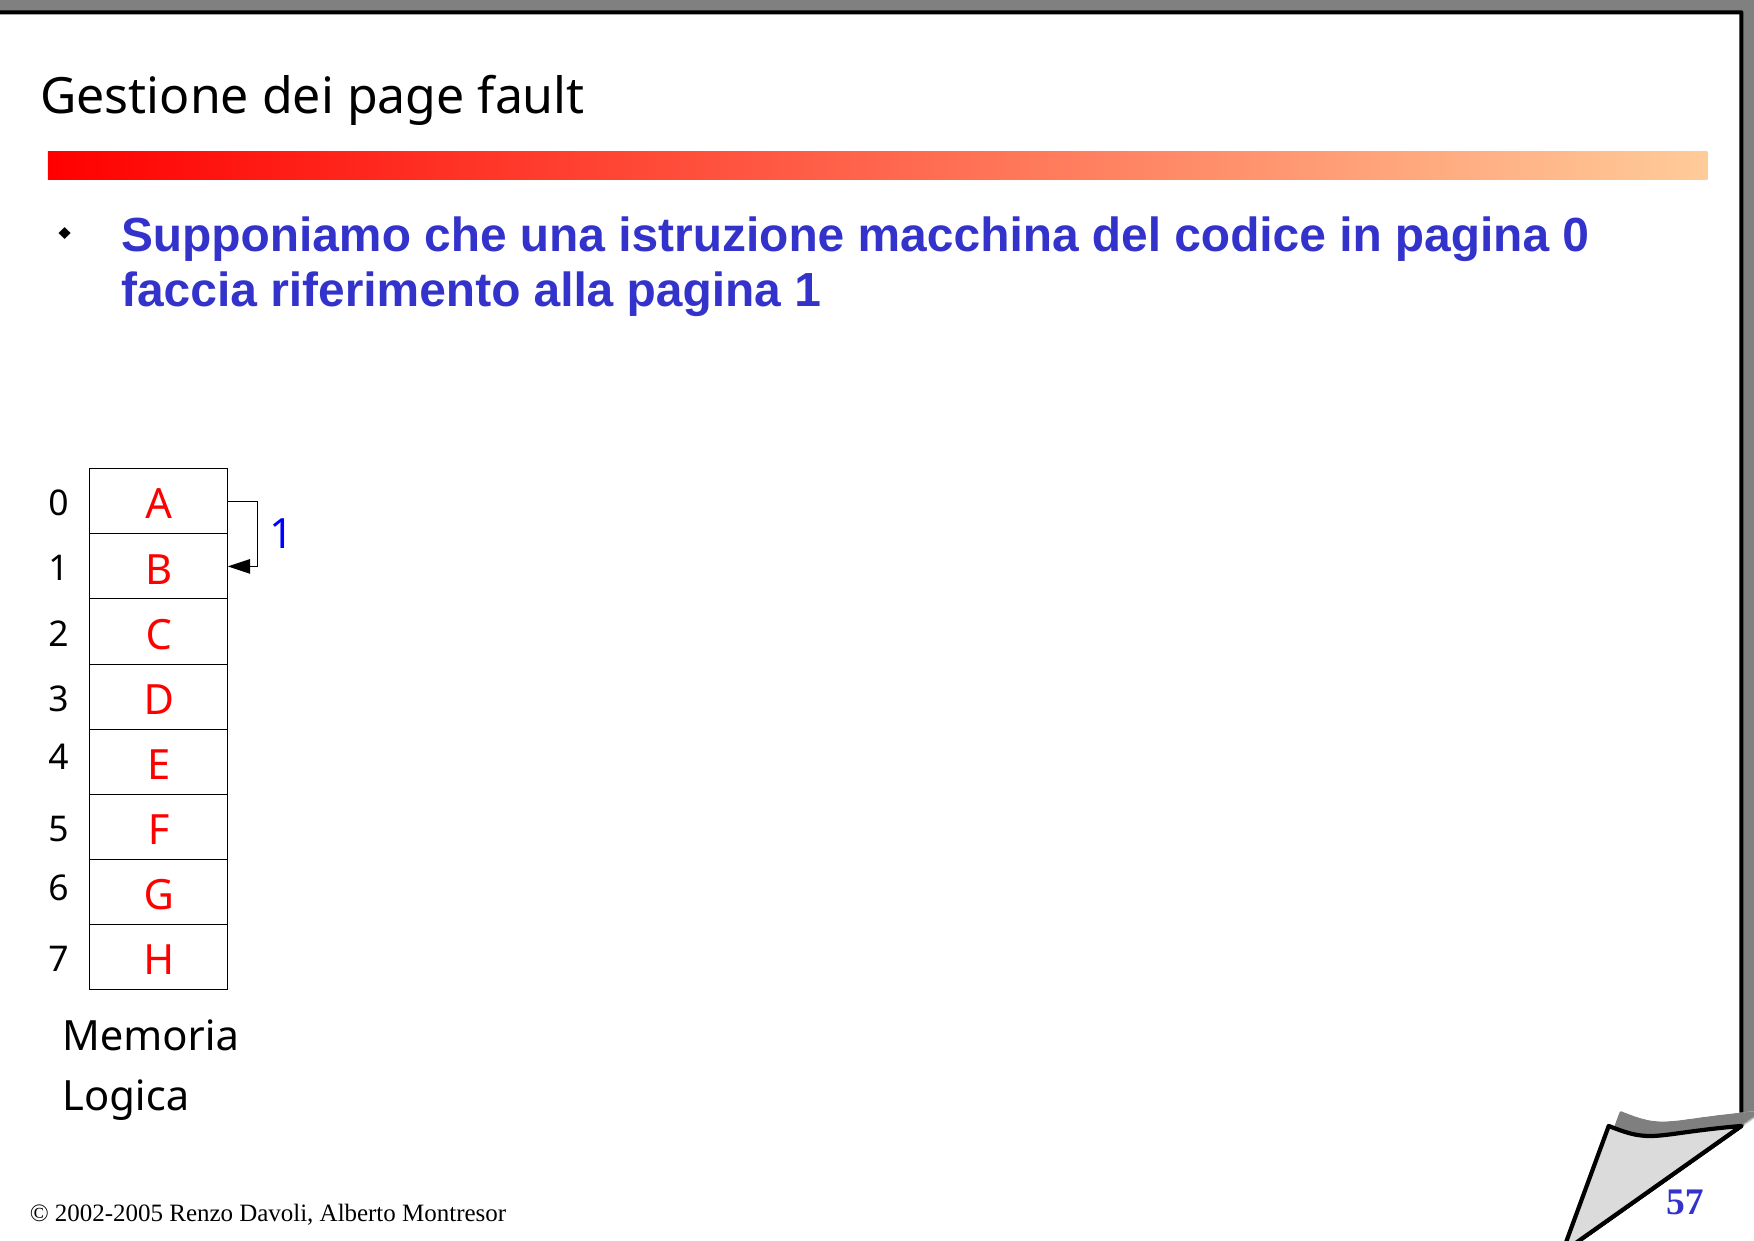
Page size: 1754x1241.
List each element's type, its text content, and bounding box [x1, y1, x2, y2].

text_box 6 [48, 859, 74, 915]
text_box H [89, 924, 228, 990]
text_box B [89, 533, 228, 598]
text_box Memoria Logica [62, 1002, 258, 1134]
title Gestione dei page fault [40, 49, 1714, 144]
text_box 1 [48, 540, 71, 596]
text_box A [89, 468, 228, 533]
text_box F [89, 794, 228, 859]
text_box E [89, 729, 228, 794]
text_box 2 [48, 605, 74, 661]
text_box 3 [48, 670, 74, 726]
text_box 1 [269, 501, 296, 566]
text_box C [89, 598, 228, 664]
text_box G [89, 859, 228, 924]
text_box 5 [48, 801, 74, 856]
text_box 4 [48, 729, 74, 785]
list Supponiamo che una istruzione macchina del codice in pagina 0 faccia riferimento alla pagina 1 [58, 206, 1696, 328]
text_box D [89, 664, 228, 729]
text_box 0 [48, 475, 74, 530]
text_box 7 [48, 931, 74, 987]
